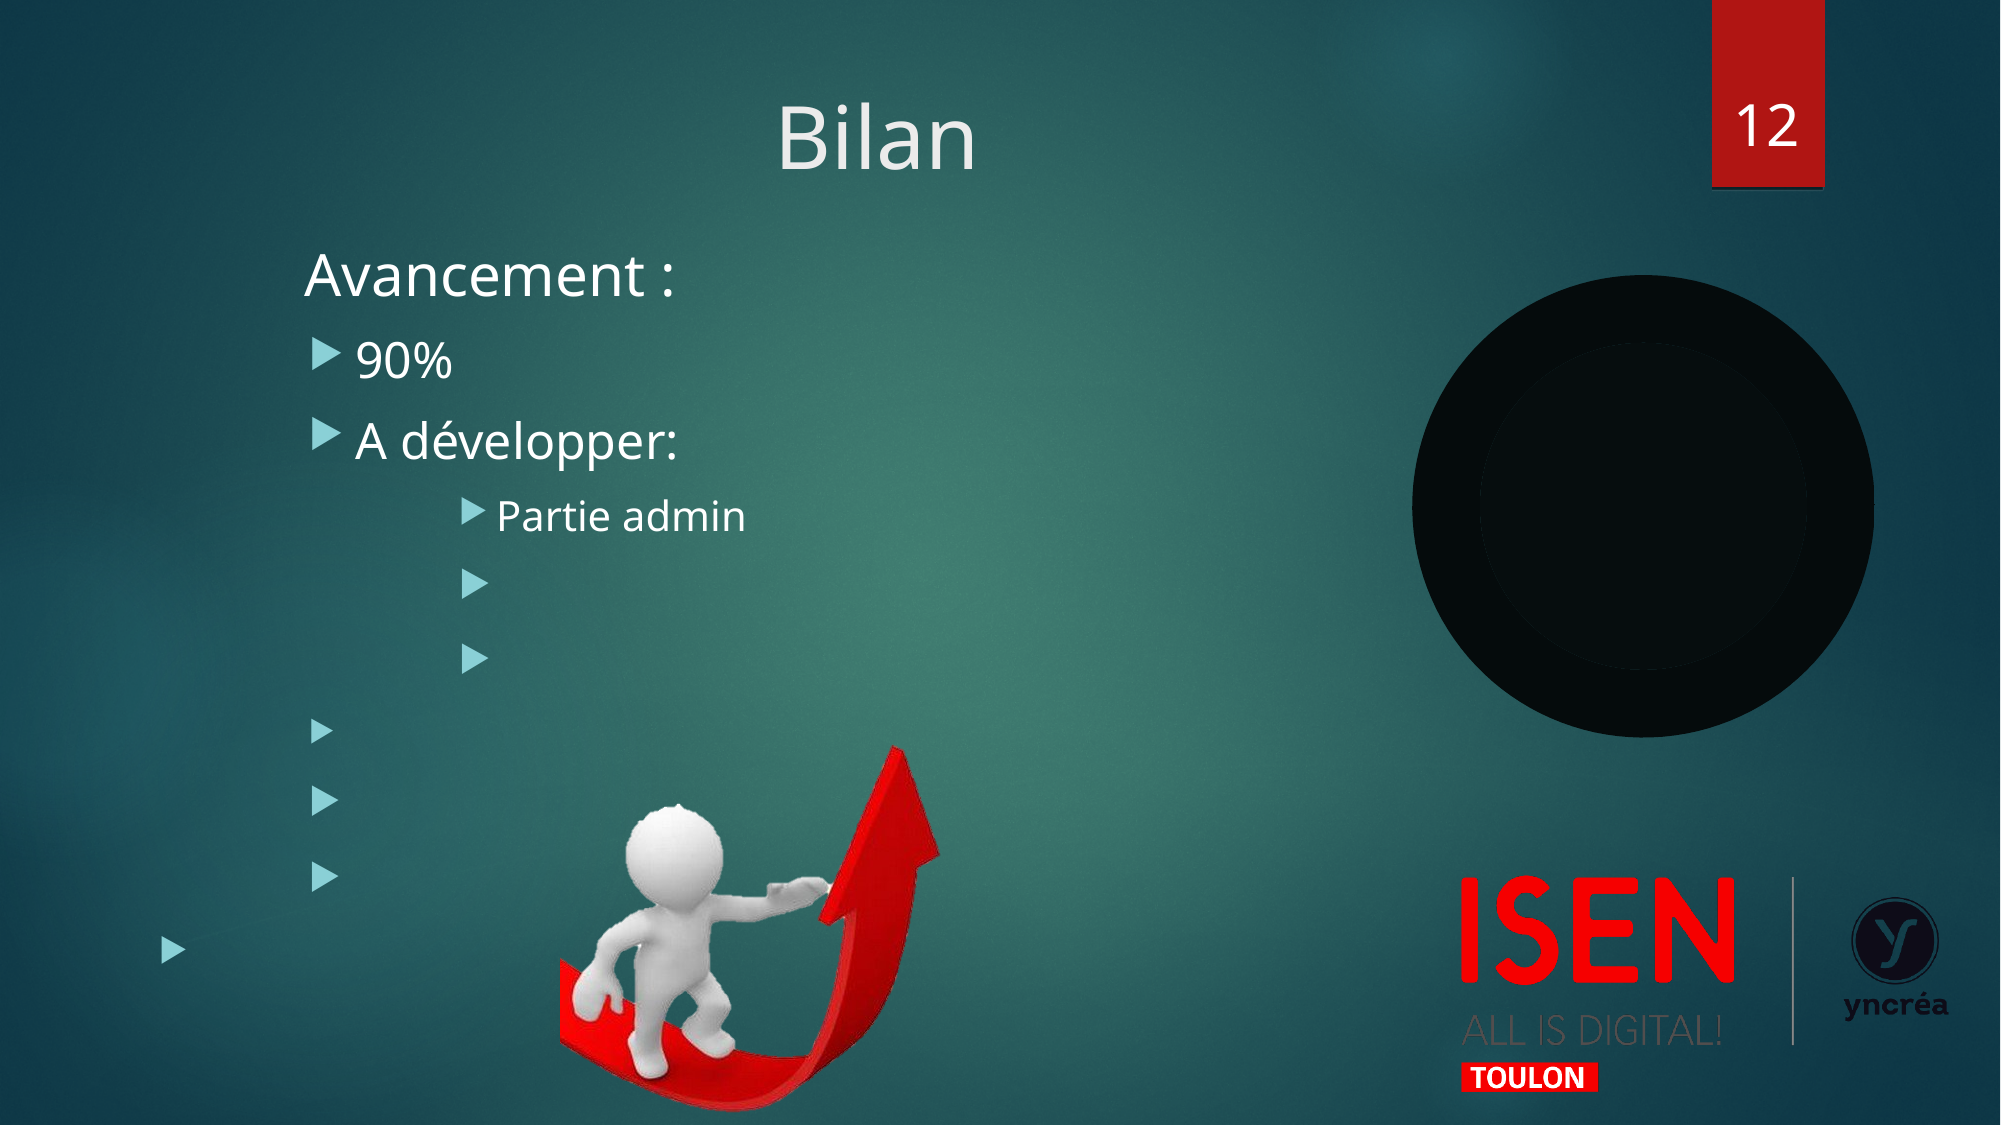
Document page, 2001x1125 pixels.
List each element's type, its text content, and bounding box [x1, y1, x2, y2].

text_box 12 [1698, 48, 1836, 175]
title Bilan [106, 74, 1649, 231]
picture [1408, 842, 2000, 1125]
list Avancement : 90% A développer: Partie admin [143, 230, 1612, 919]
picture [560, 735, 1195, 1125]
